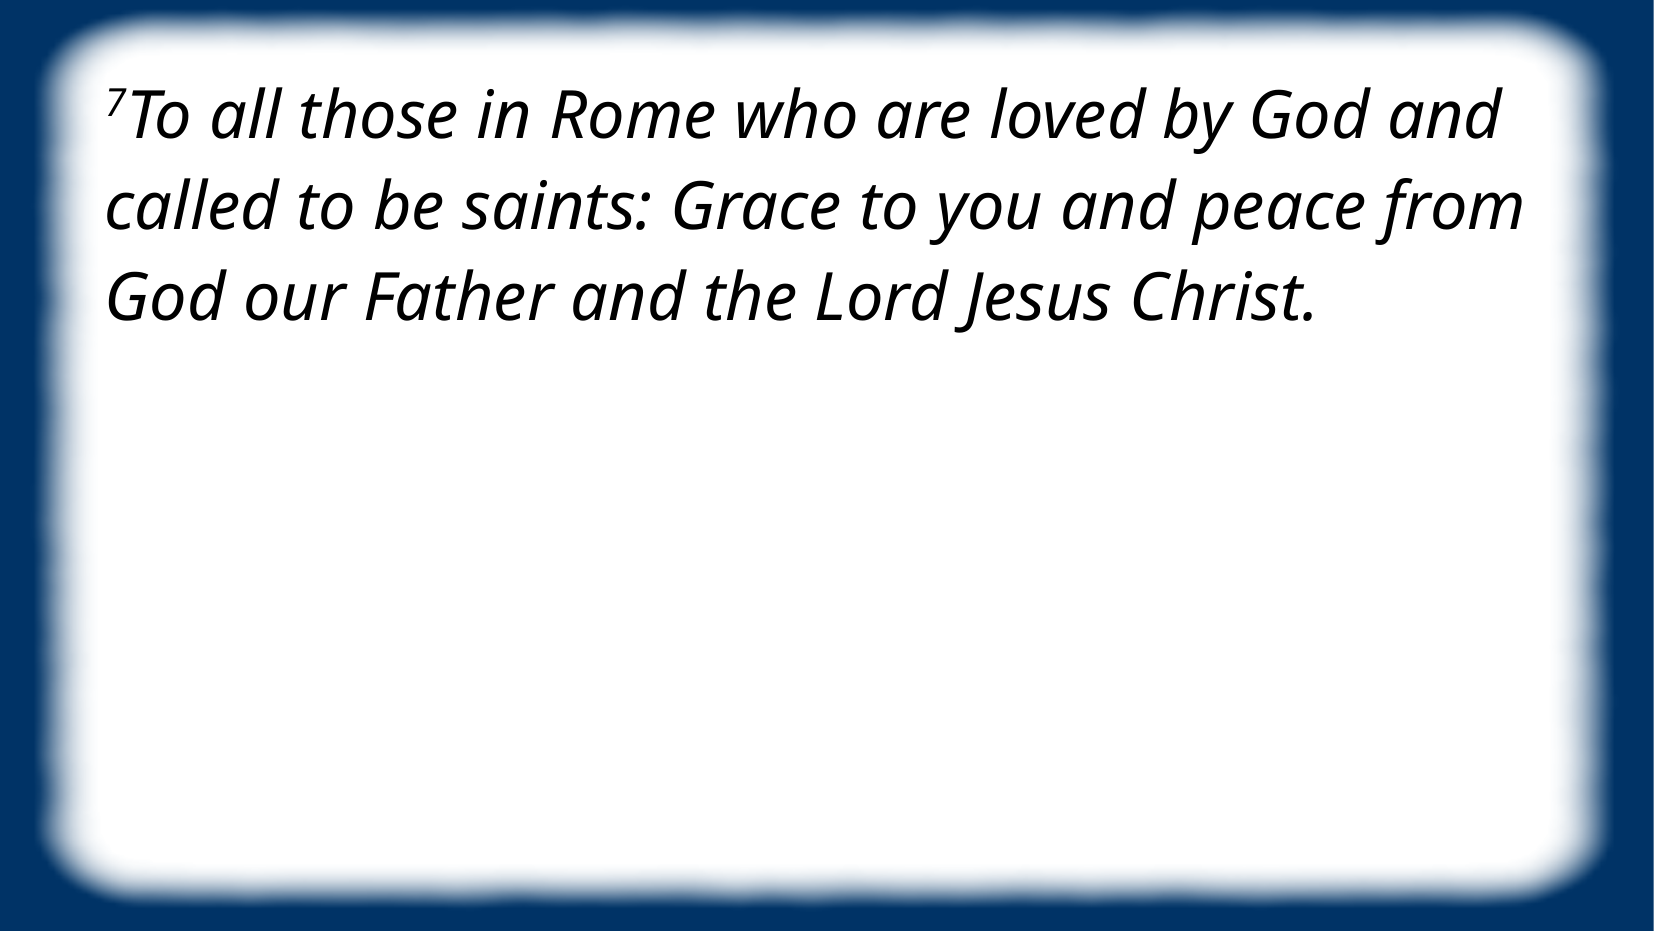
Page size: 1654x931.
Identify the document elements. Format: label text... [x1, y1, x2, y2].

picture [0, 0, 1654, 931]
text_box 7To all those in Rome who are loved by God and called to be saints: Grace to you and peace from God our Father and the Lord Jesus Christ. [90, 60, 1561, 342]
